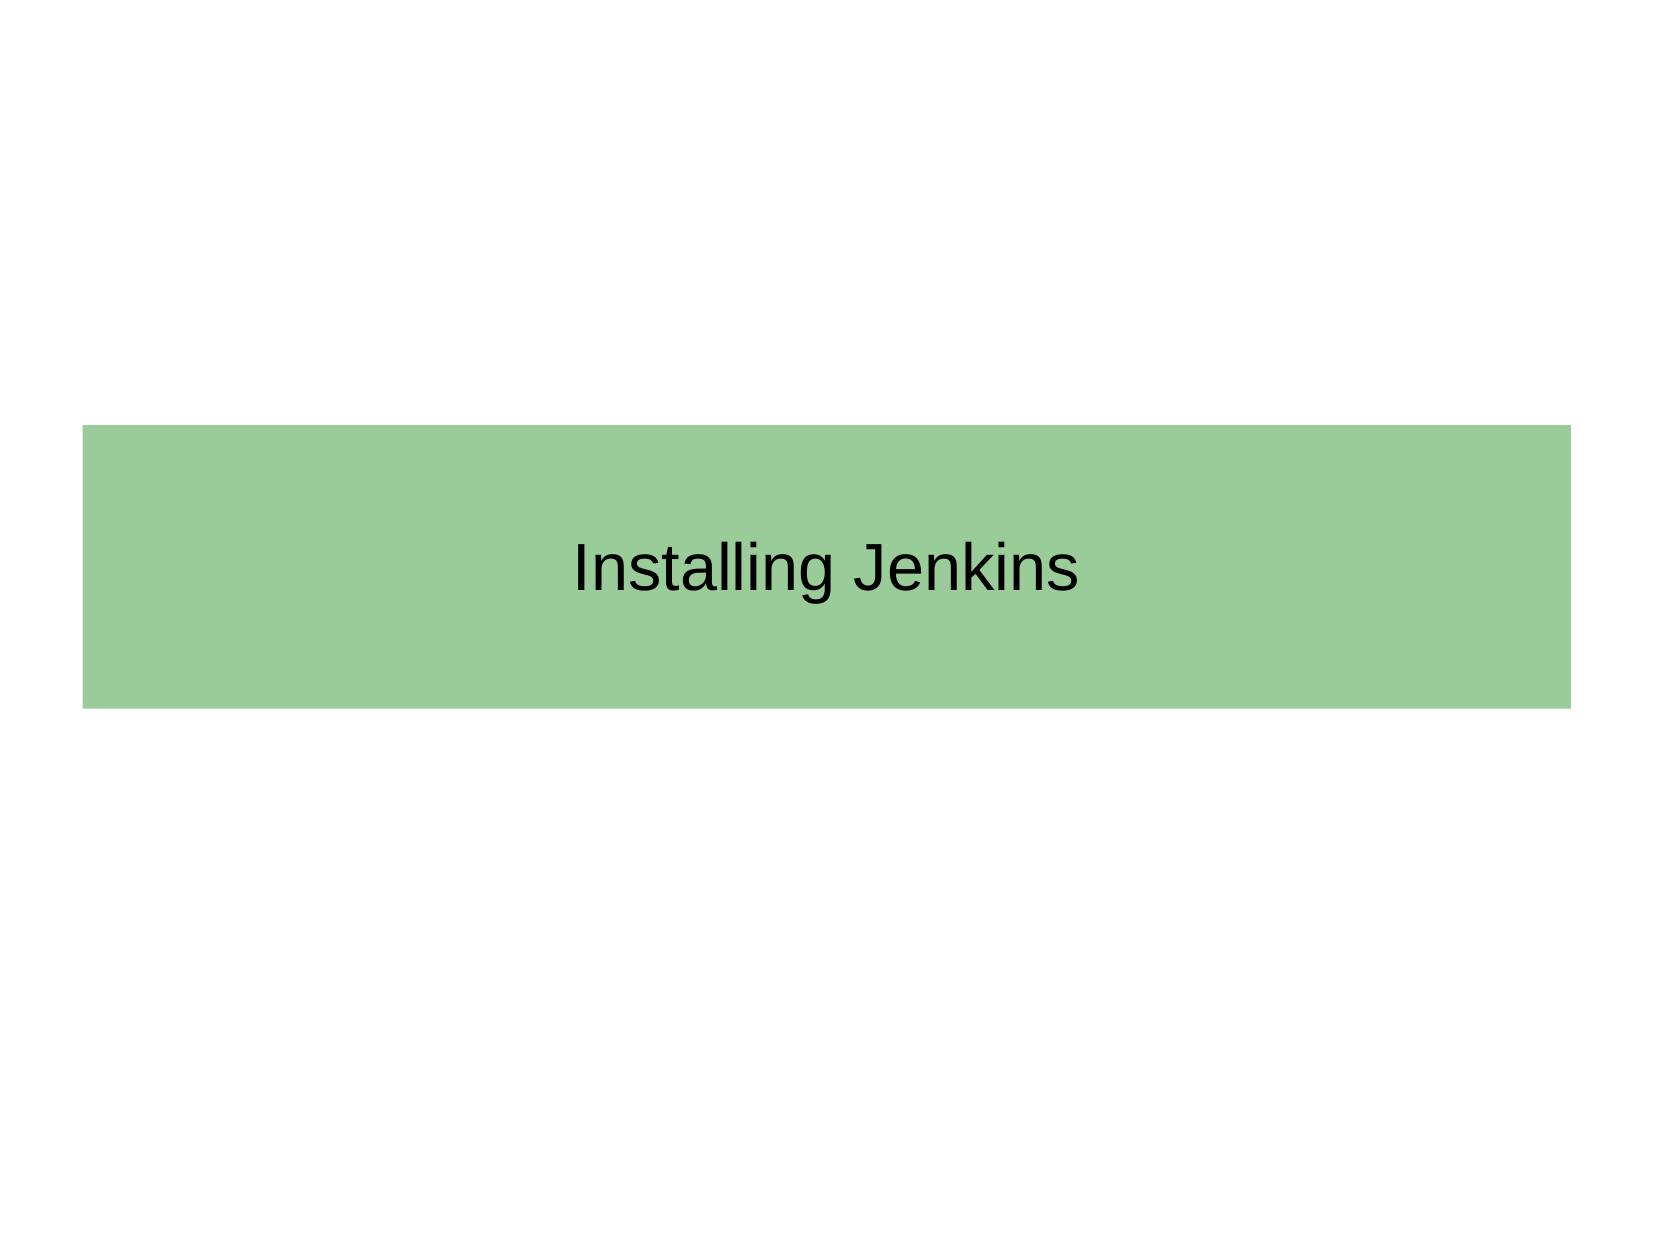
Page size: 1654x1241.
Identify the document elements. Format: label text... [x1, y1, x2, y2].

subtitle Installing Jenkins [82, 425, 1571, 709]
